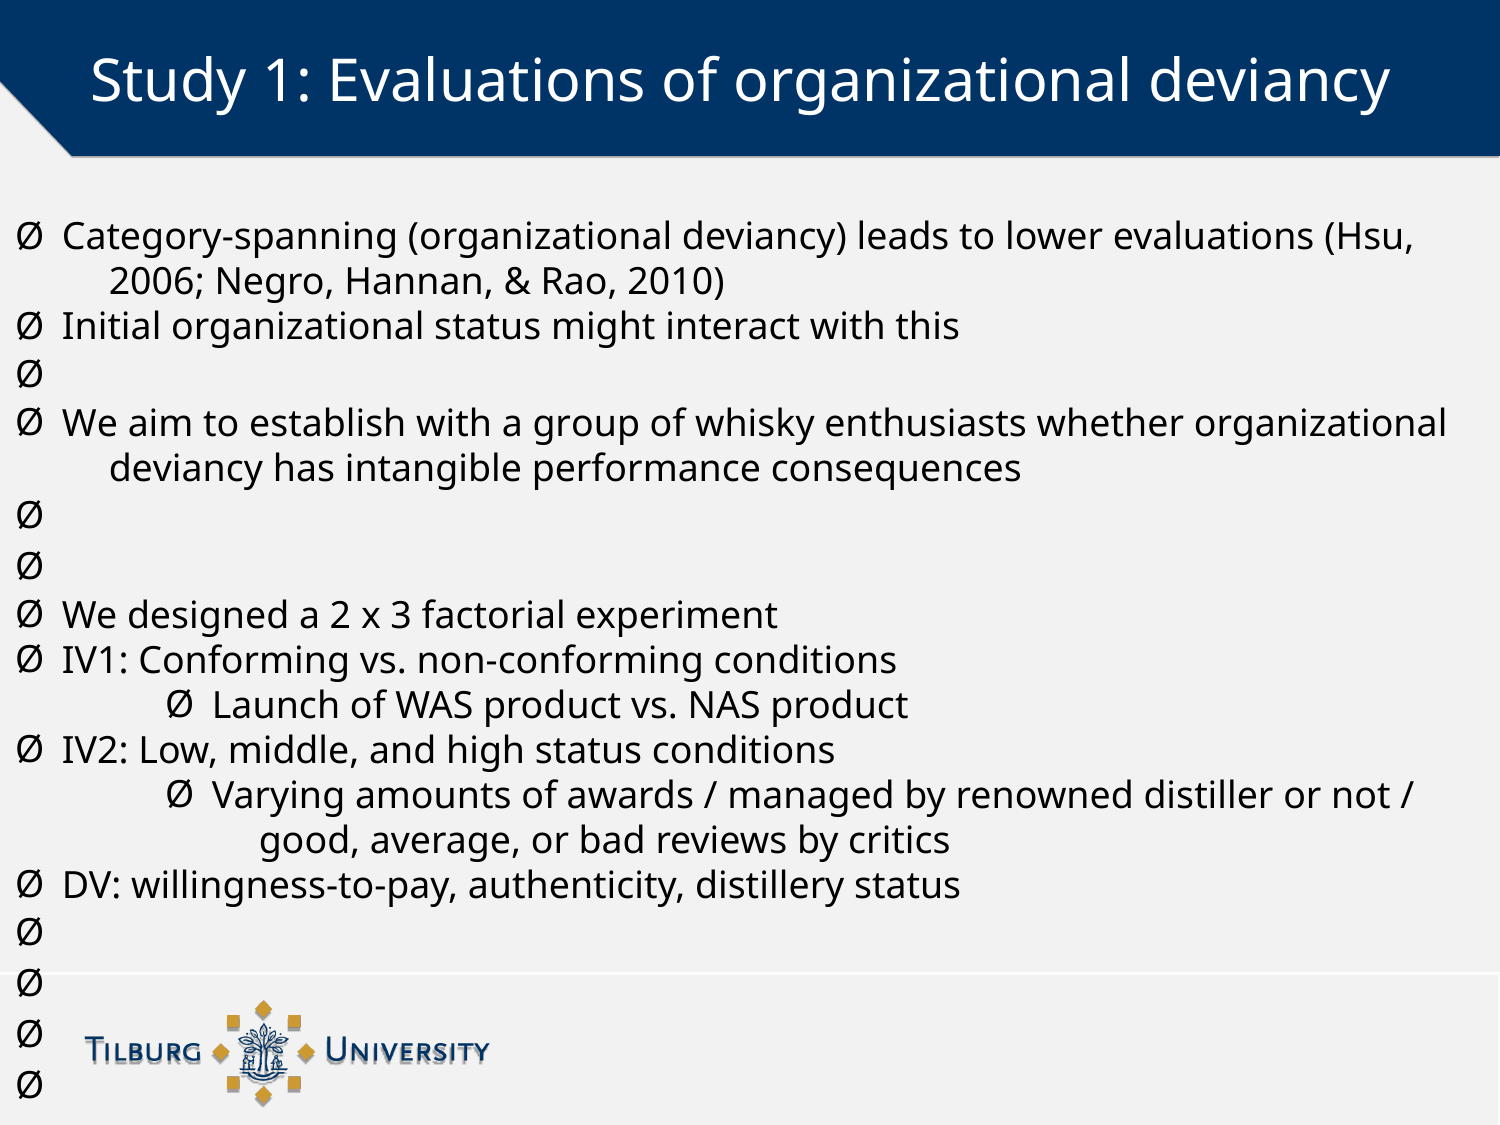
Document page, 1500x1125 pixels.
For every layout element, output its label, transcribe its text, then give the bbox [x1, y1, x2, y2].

text_box Category-spanning (organizational deviancy) leads to lower evaluations (Hsu, 2006; Negro, Hannan, & Rao, 2010) Initial organizational status might interact with this We aim to establish with a group of whisky enthusiasts whether organizational deviancy has intangible performance consequences We designed a 2 x 3 factorial experiment IV1: Conforming vs. non-conforming conditions Launch of WAS product vs. NAS product IV2: Low, middle, and high status conditions Varying amounts of awards / managed by renowned distiller or not / good, average, or bad reviews by critics DV: willingness-to-pay, authenticity, distillery status [0, 204, 1500, 1084]
title Study 1: Evaluations of organizational deviancy [75, 0, 1426, 156]
